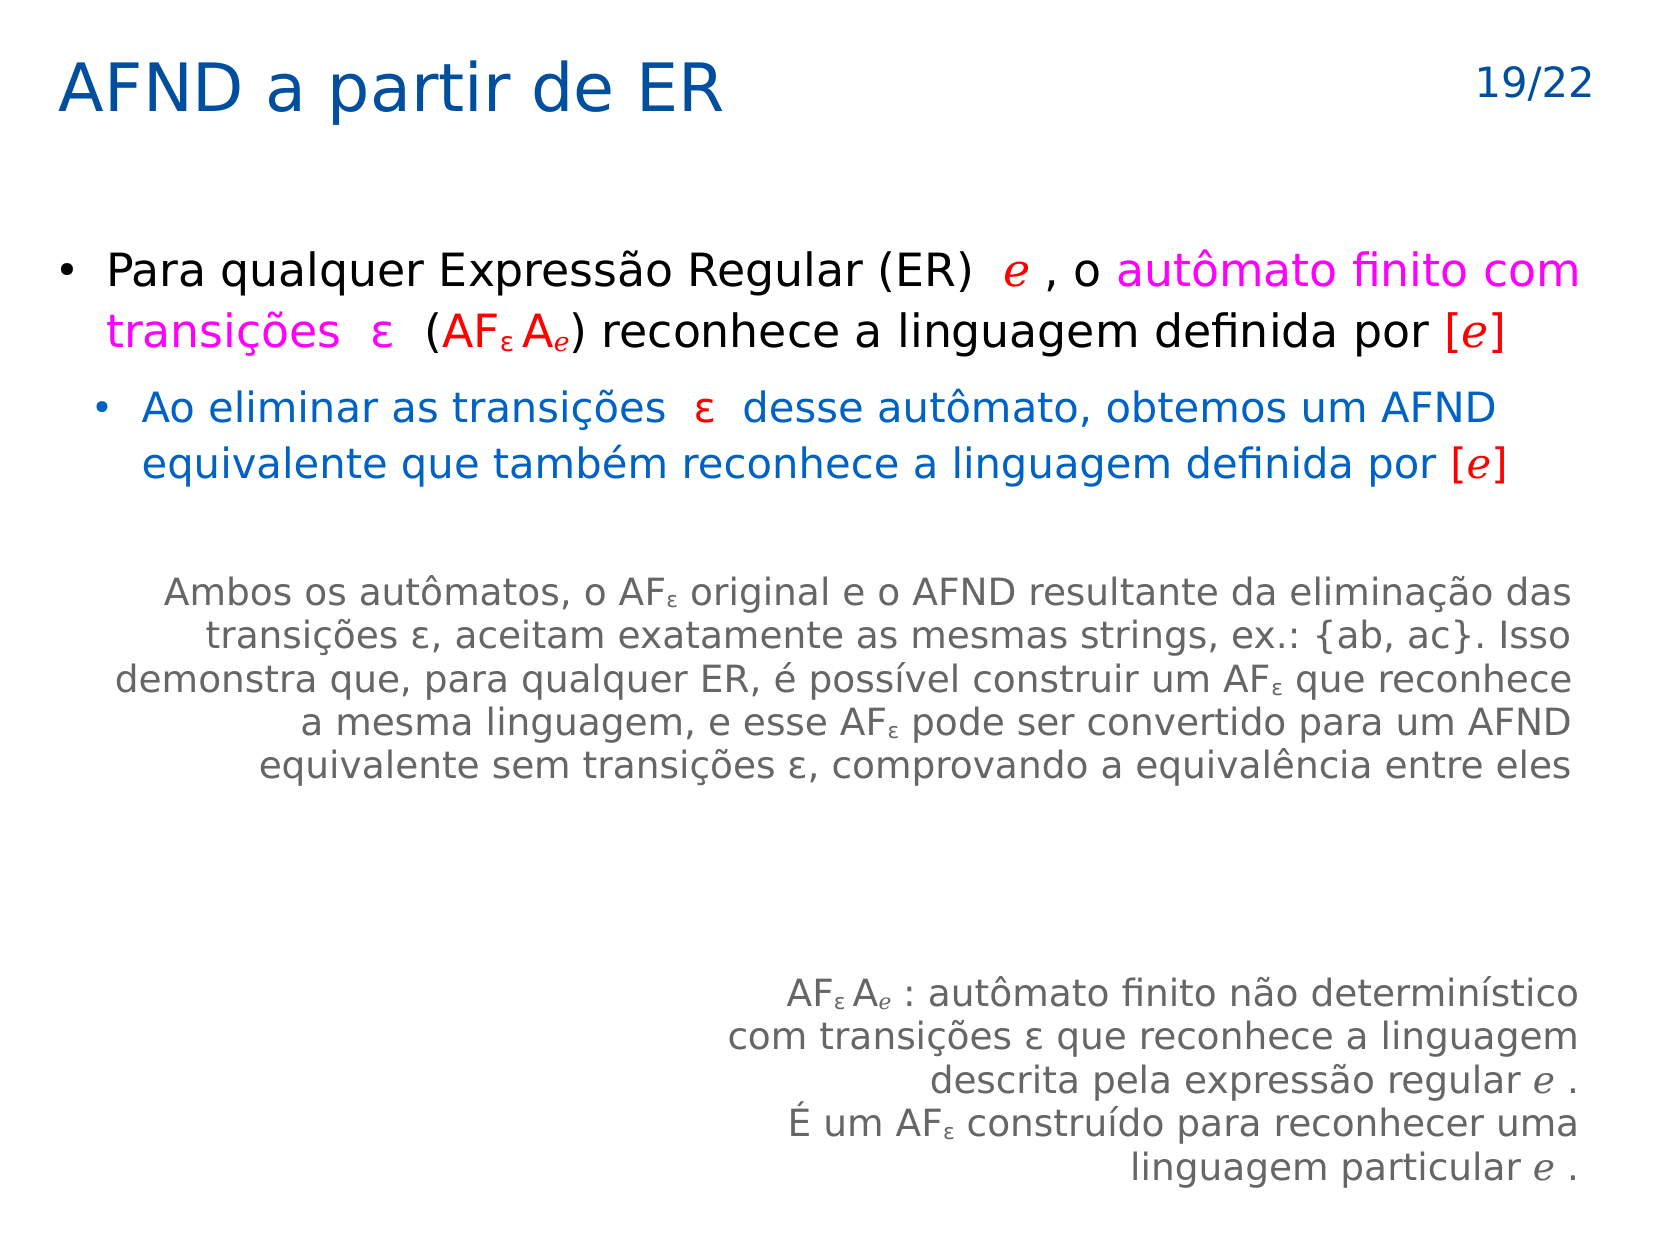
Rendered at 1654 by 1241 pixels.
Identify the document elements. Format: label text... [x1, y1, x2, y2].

list Para qualquer Expressão Regular (ER) ℯ , o autômato finito com transições ε (AFε Aℯ) reconhece a linguagem definida por [ℯ] Ao eliminar as transições ε desse autômato, obtemos um AFND equivalente que também reconhece a linguagem definida por [ℯ] [59, 236, 1633, 1211]
text_box Ambos os autômatos, o AFε original e o AFND resultante da eliminação das transições ε, aceitam exatamente as mesmas strings, ex.: {ab, ac}. Isso demonstra que, para qualquer ER, é possível construir um AFε que reconhece a mesma linguagem, e esse AFε pode ser convertido para um AFND equivalente sem transições ε, comprovando a equivalência entre eles [81, 562, 1588, 796]
title AFND a partir de ER [59, 29, 1625, 148]
text_box AFε Aℯ : autômato finito não determinístico com transições ε que reconhece a linguagem descrita pela expressão regular ℯ . É um AFε construído para reconhecer uma linguagem particular ℯ . [708, 964, 1595, 1211]
